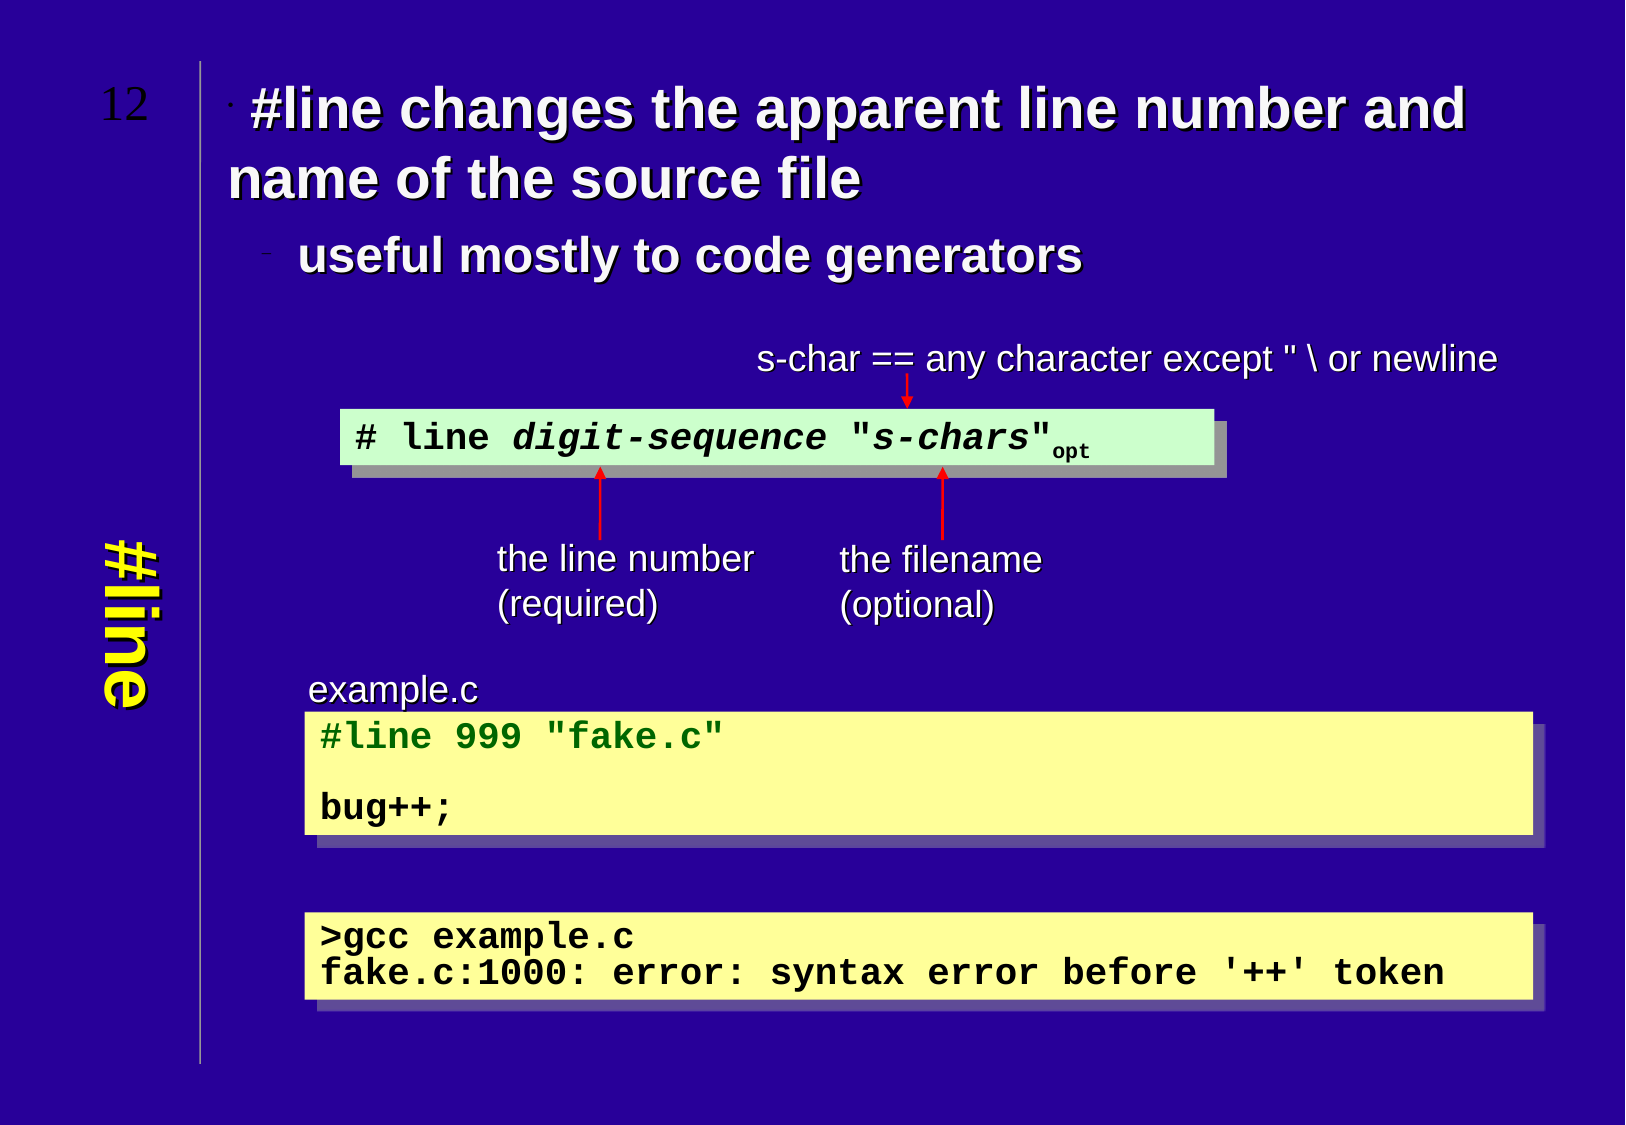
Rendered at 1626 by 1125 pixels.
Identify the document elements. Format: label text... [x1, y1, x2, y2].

text_box s-char == any character except " \ or newline [741, 326, 1569, 387]
text_box example.c [292, 657, 943, 718]
text_box the filename (optional) [824, 527, 1132, 633]
text_box #line 999 "fake.c" bug++; [304, 711, 1534, 835]
text_box # line digit-sequence "s-chars"opt [340, 408, 1215, 466]
text_box >gcc example.c fake.c:1000: error: syntax error before '++' token [304, 912, 1534, 1000]
text_box the line number (required) [481, 526, 789, 632]
list #line changes the apparent line number and name of the source file useful mostly to code generators [212, 62, 1550, 1063]
title #line [50, 187, 188, 1063]
